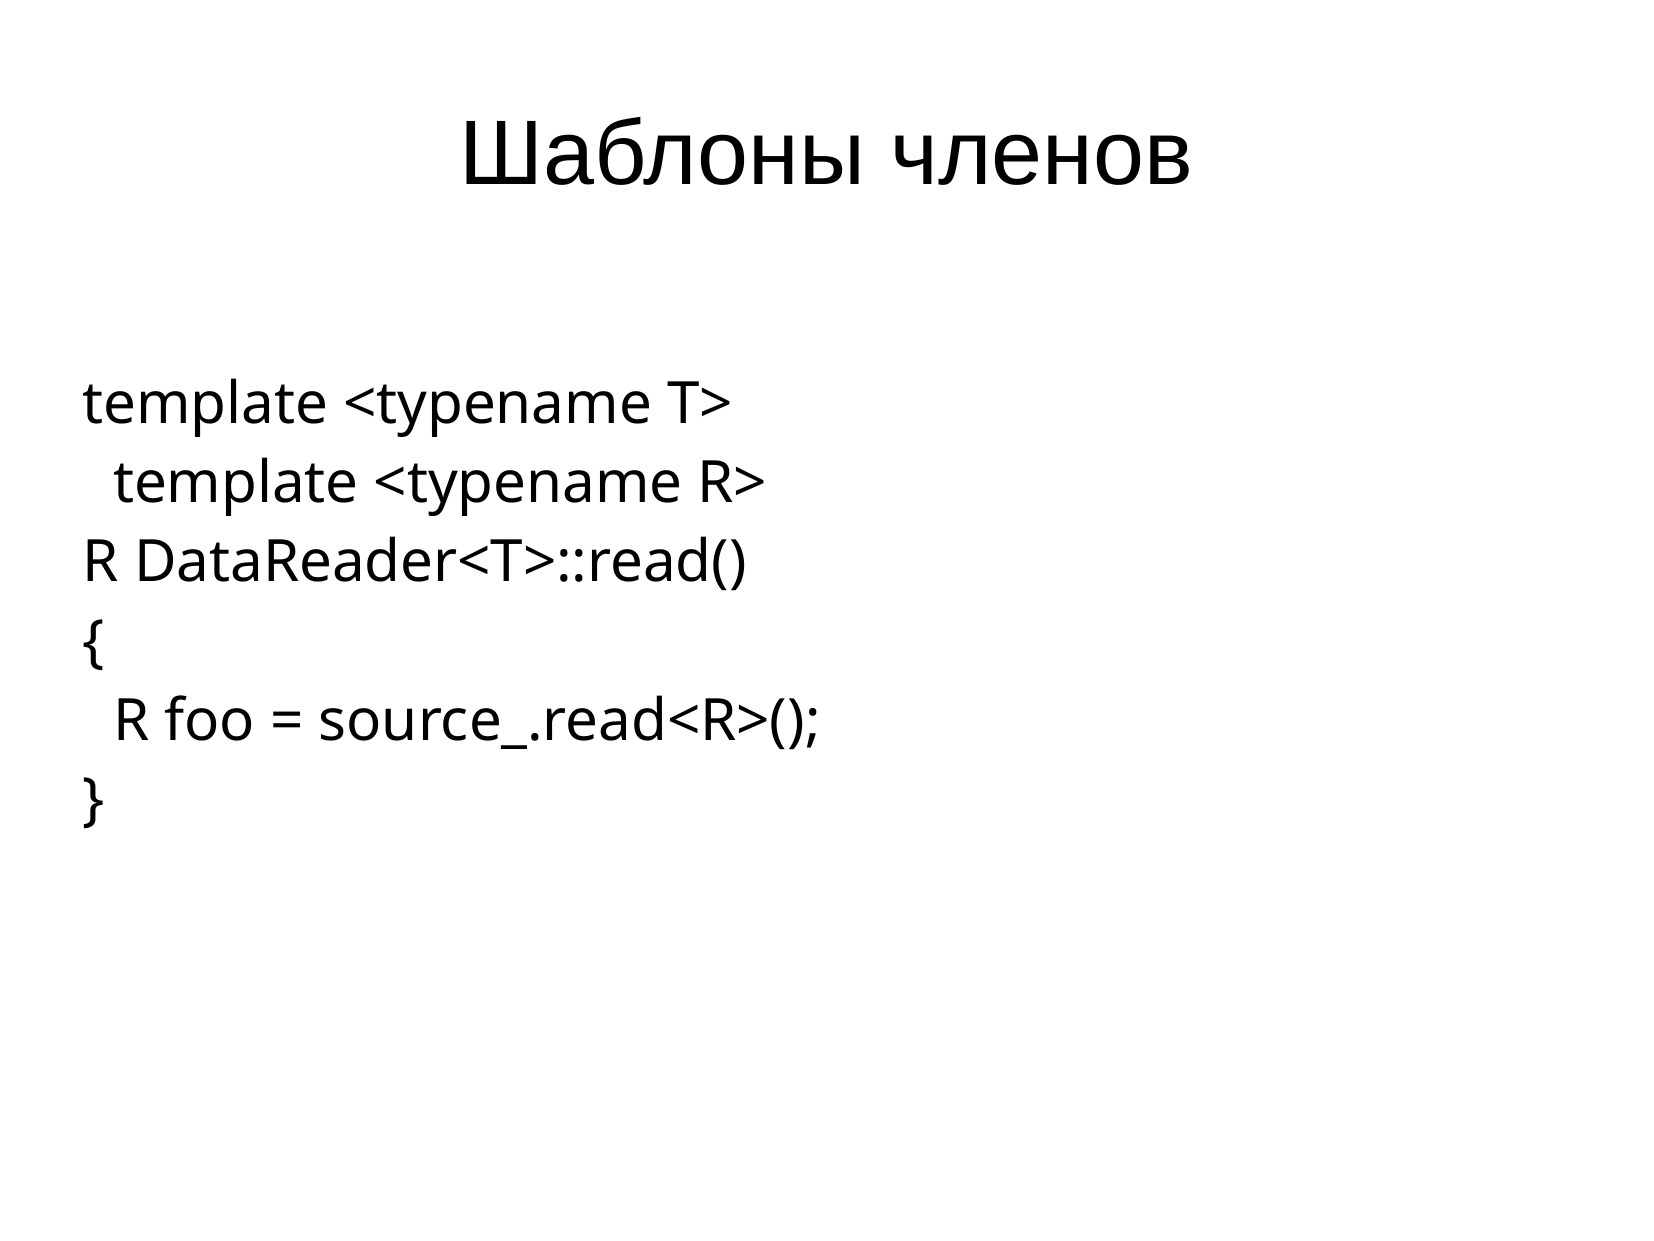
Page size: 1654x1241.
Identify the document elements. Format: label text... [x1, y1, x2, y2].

subtitle template <typename T> template <typename R> R DataReader<T>::read() { R foo = source_.read<R>(); } [82, 297, 1571, 901]
title Шаблоны членов [82, 56, 1571, 250]
